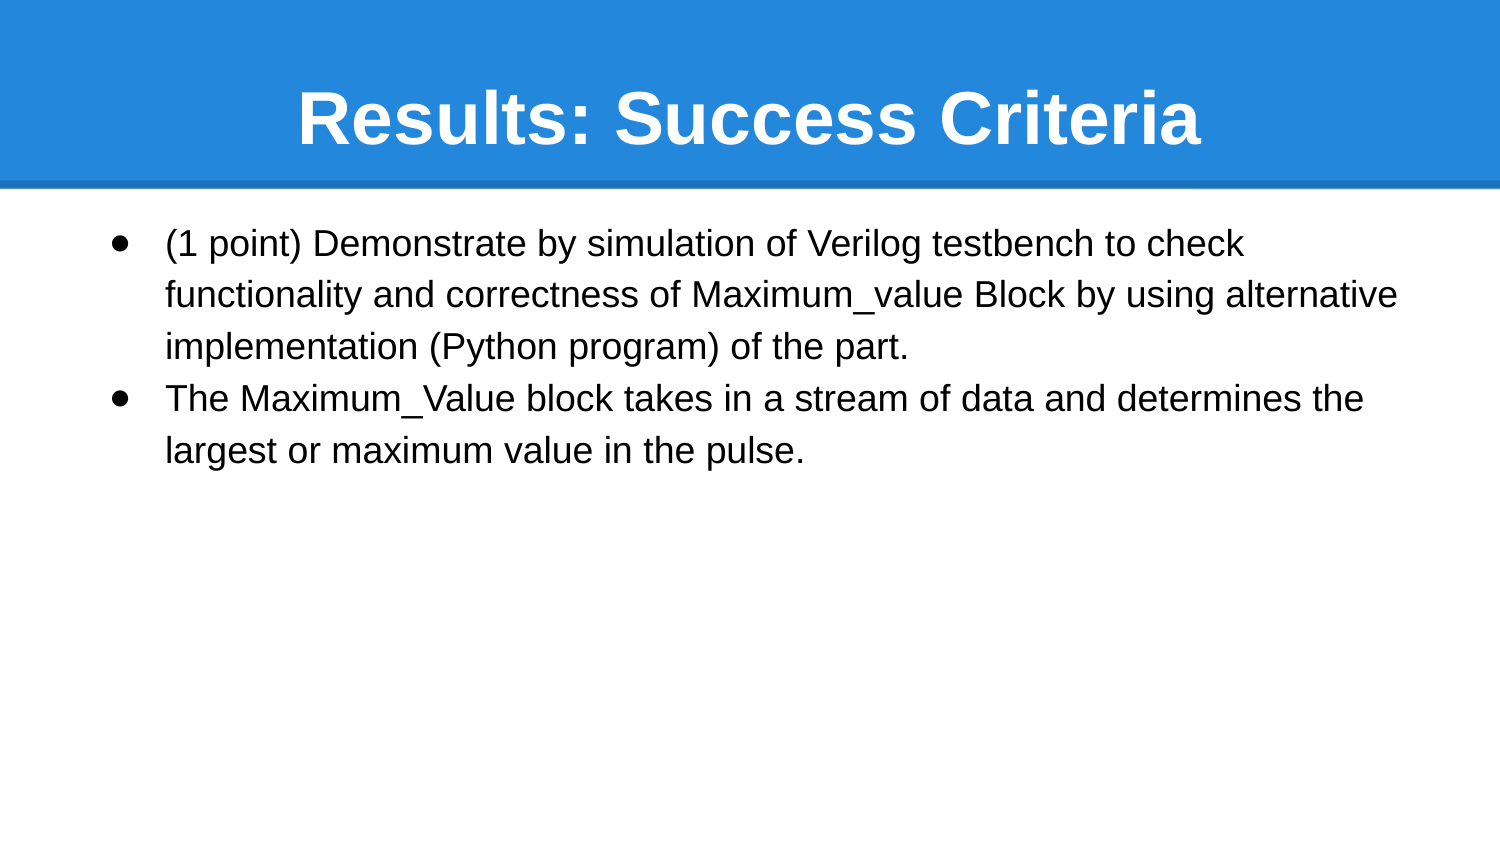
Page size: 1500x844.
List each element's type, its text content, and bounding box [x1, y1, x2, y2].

list (1 point) Demonstrate by simulation of Verilog testbench to check functionality and correctness of Maximum_value Block by using alternative implementation (Python program) of the part. The Maximum_Value block takes in a stream of data and determines the largest or maximum value in the pulse. [75, 196, 1425, 808]
title Results: Success Criteria [75, 33, 1425, 175]
